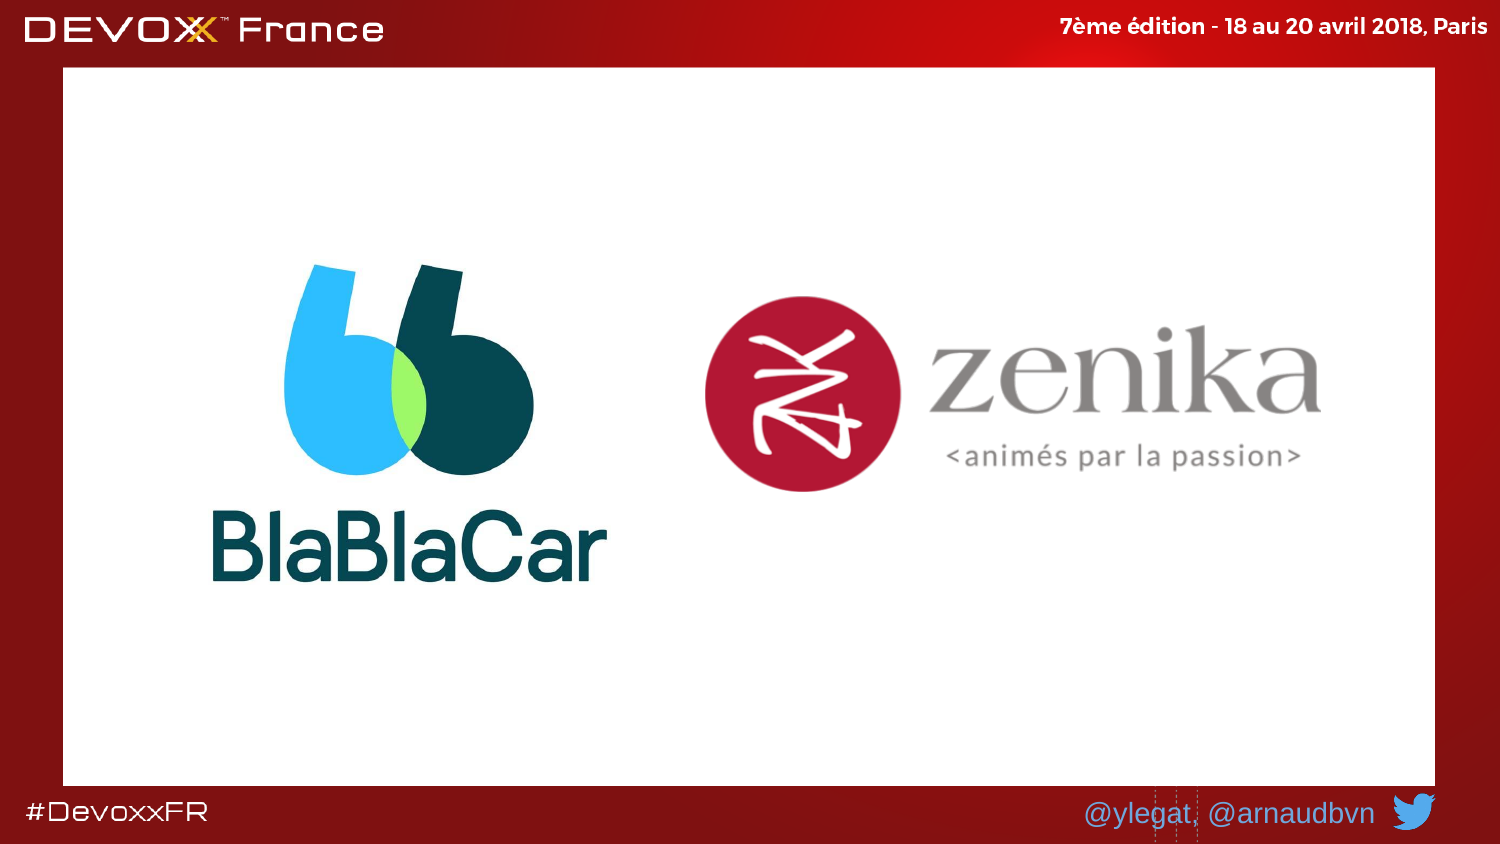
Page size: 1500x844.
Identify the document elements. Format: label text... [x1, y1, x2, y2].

text_box @ylegat, @arnaudbvn [1068, 779, 1399, 844]
picture [0, 0, 1500, 844]
